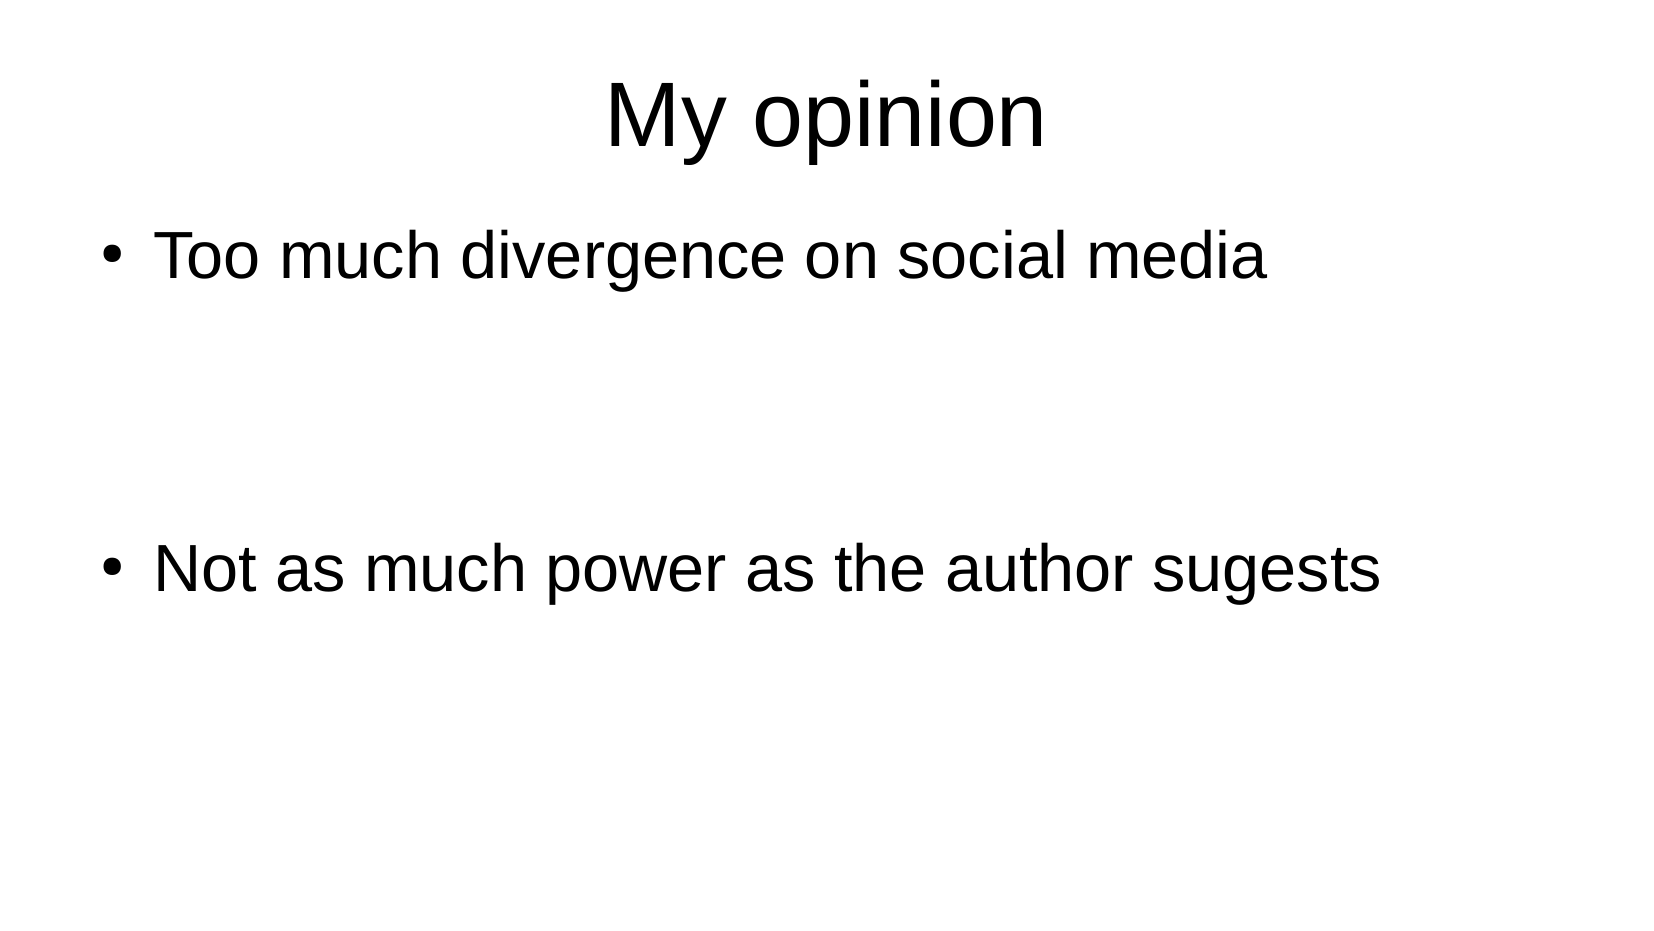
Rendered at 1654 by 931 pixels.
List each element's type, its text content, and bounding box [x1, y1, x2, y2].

title My opinion [82, 37, 1571, 193]
list Too much divergence on social media Not as much power as the author sugests [82, 217, 1571, 758]
